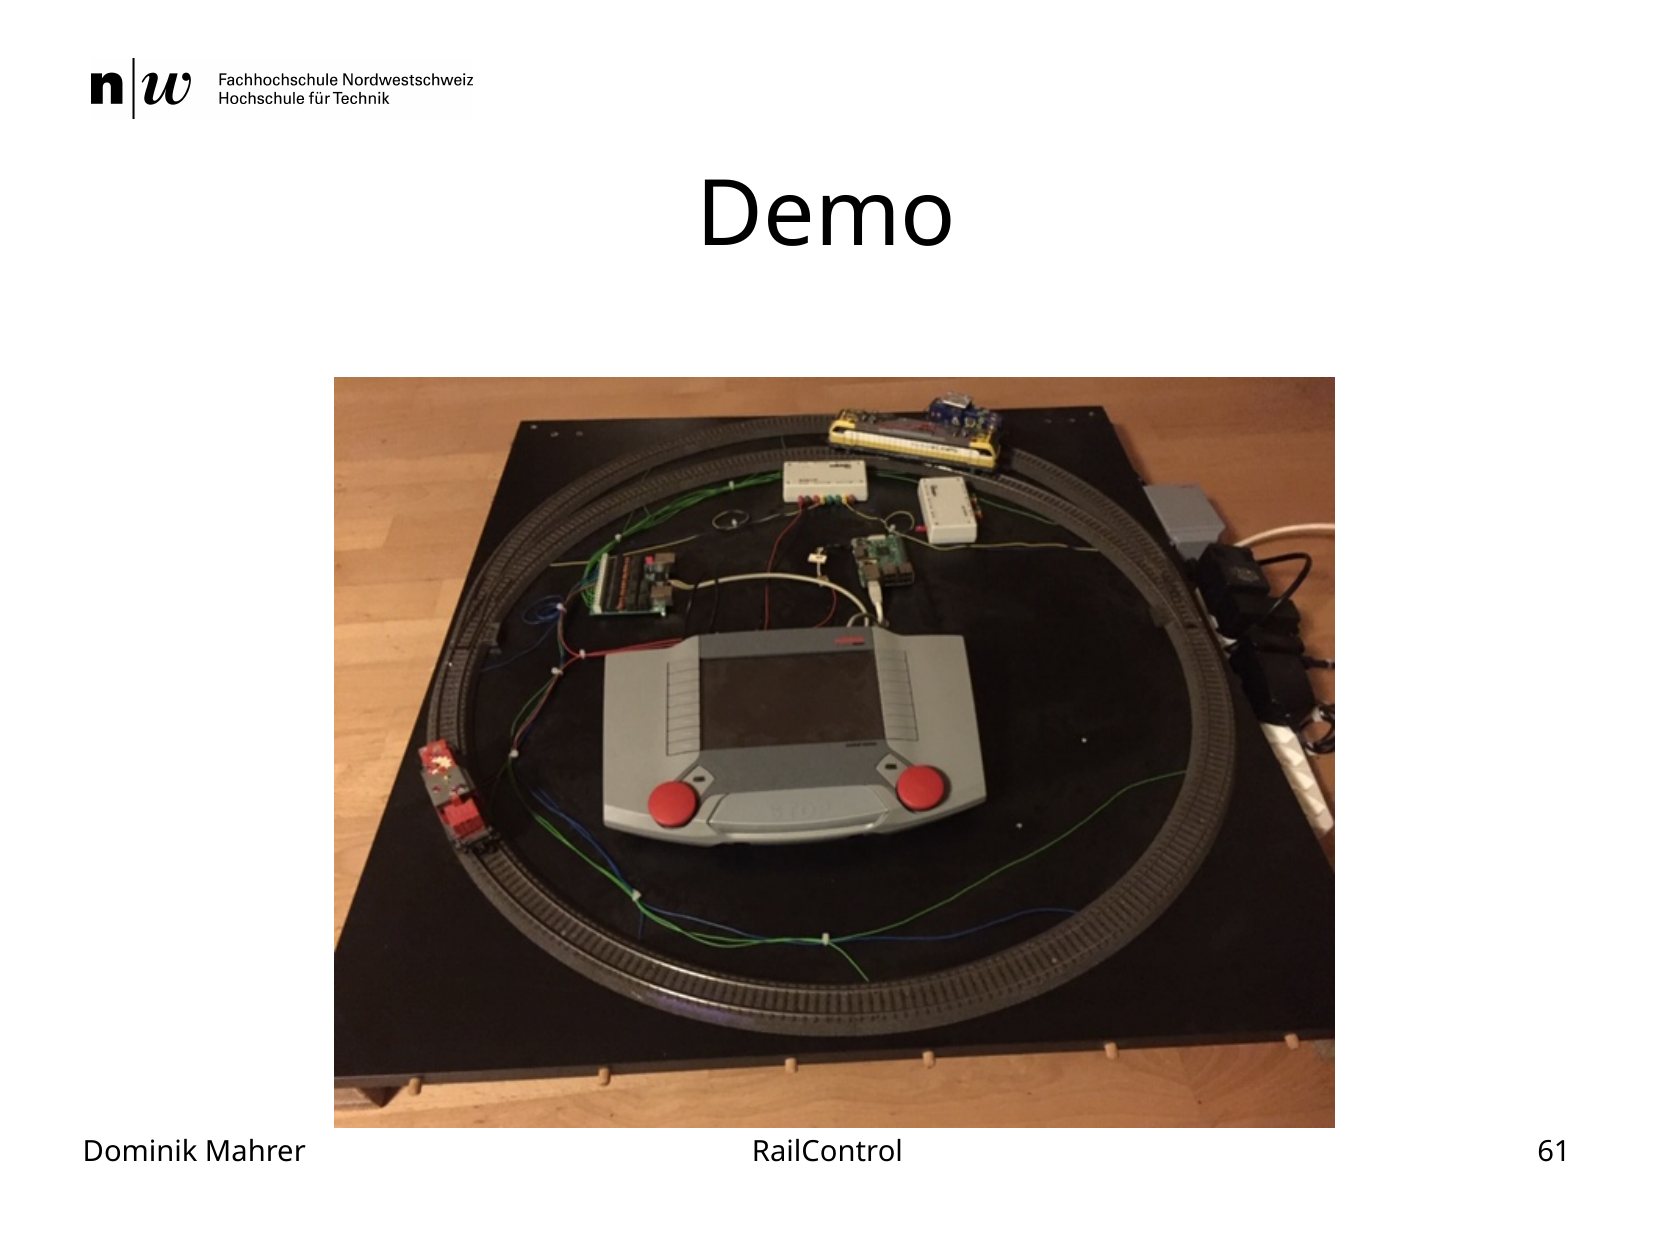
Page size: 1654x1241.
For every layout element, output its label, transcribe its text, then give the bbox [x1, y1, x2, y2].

picture [91, 58, 473, 119]
title Demo [82, 153, 1571, 267]
picture [334, 377, 1335, 1128]
